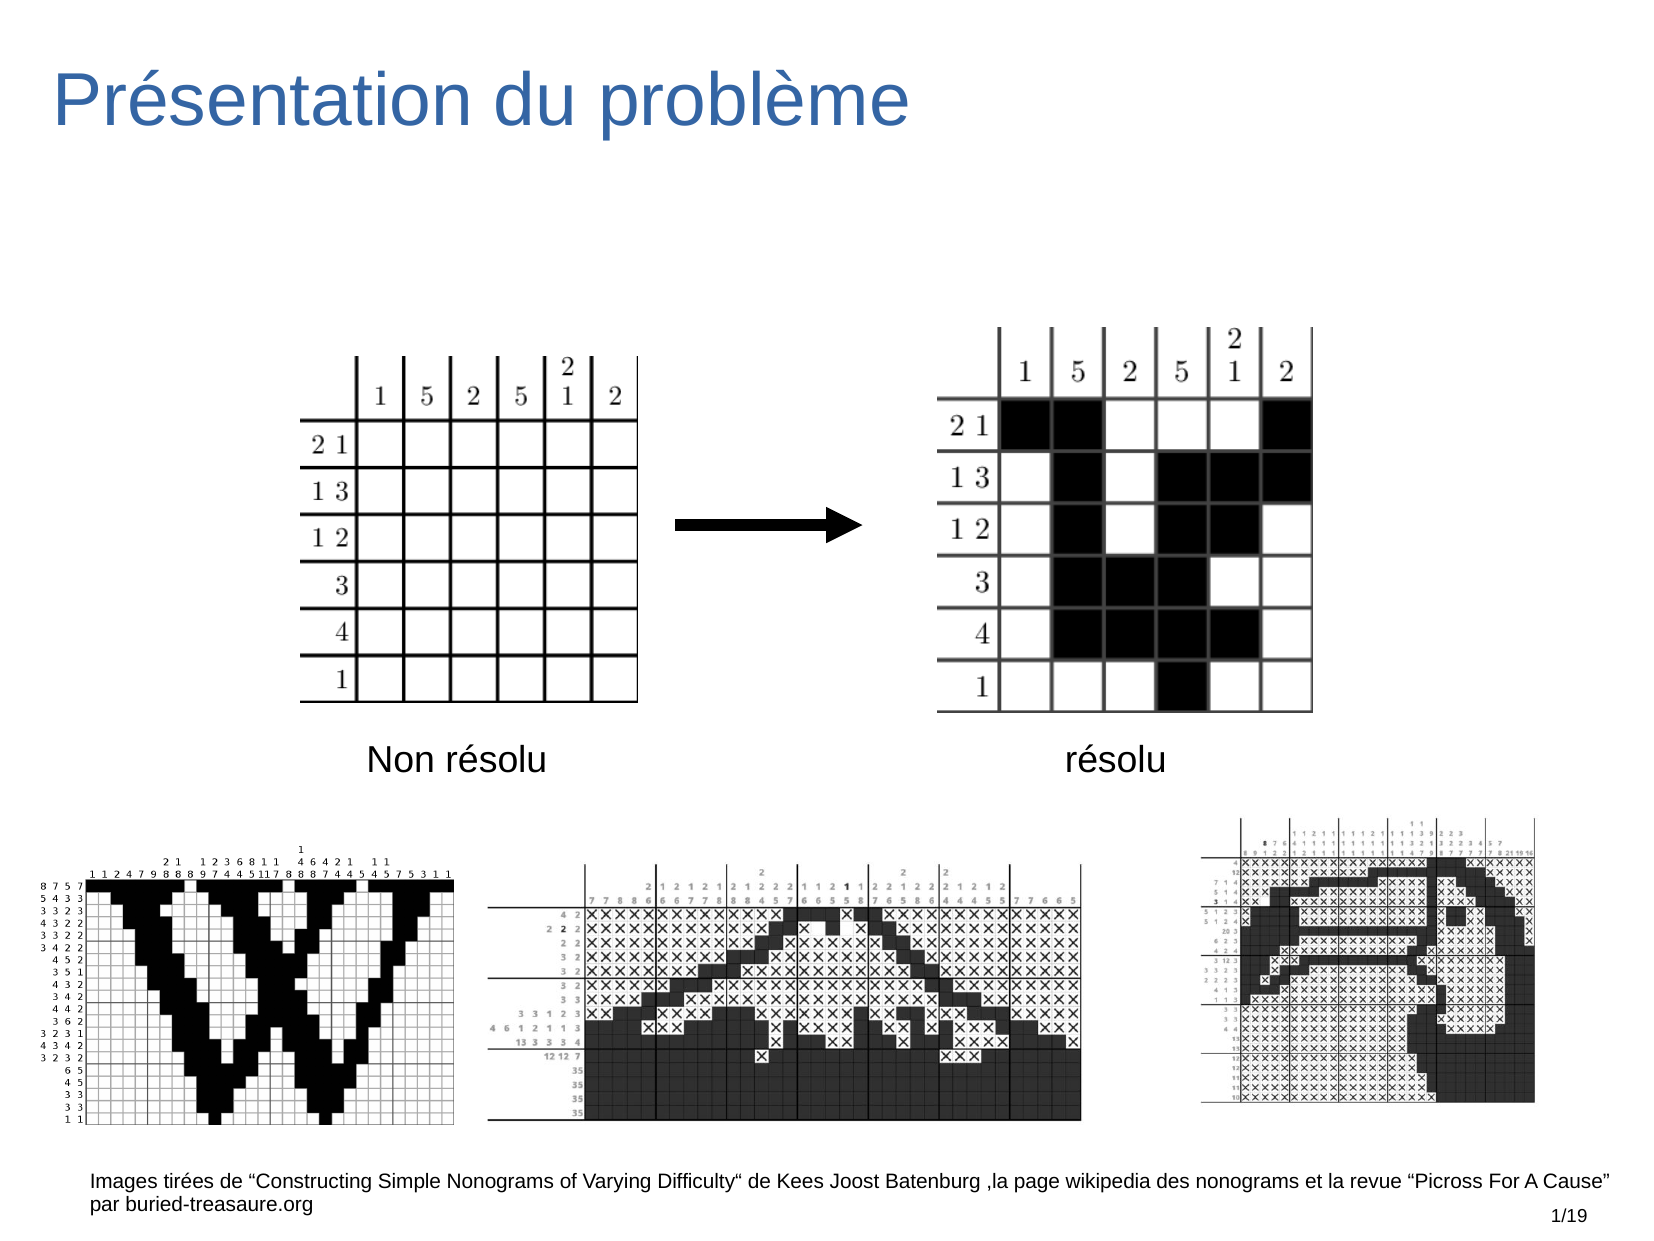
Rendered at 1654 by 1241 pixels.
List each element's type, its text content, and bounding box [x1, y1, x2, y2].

text_box Non résolu [351, 730, 563, 788]
text_box résolu [1050, 730, 1182, 788]
text_box Images tirées de “Constructing Simple Nonograms of Varying Difficulty“ de Kees Joost Batenburg ,la page wikipedia des nonograms et la revue “Picross For A Cause” par buried-treasaure.org [75, 1162, 1651, 1240]
picture [37, 843, 454, 1126]
picture [300, 356, 638, 704]
picture [487, 855, 1126, 1126]
text_box Présentation du problème [37, 49, 976, 233]
picture [937, 327, 1313, 713]
text_box 1/19 [1536, 1198, 1613, 1235]
picture [1200, 803, 1548, 1126]
